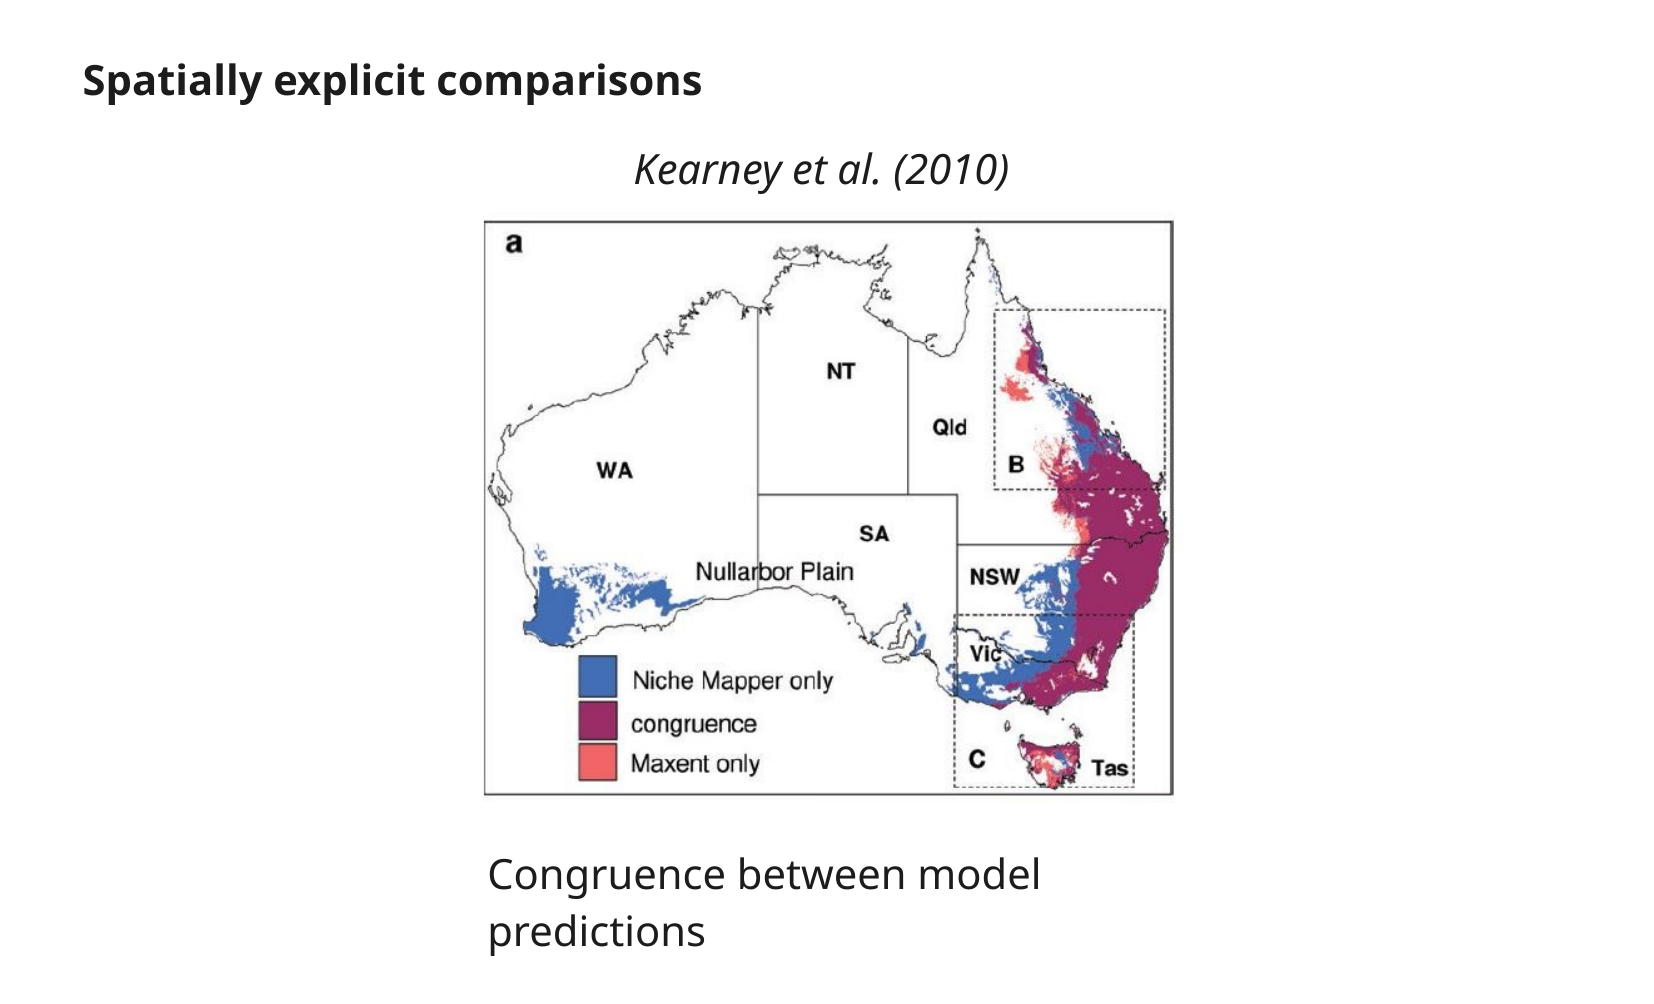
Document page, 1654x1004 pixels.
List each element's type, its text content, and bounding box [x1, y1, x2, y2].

picture [364, 212, 1289, 803]
text_box Congruence between model predictions [487, 844, 1167, 924]
text_box Kearney et al. (2010) [633, 139, 1021, 212]
text_box Spatially explicit comparisons [82, 51, 1571, 130]
